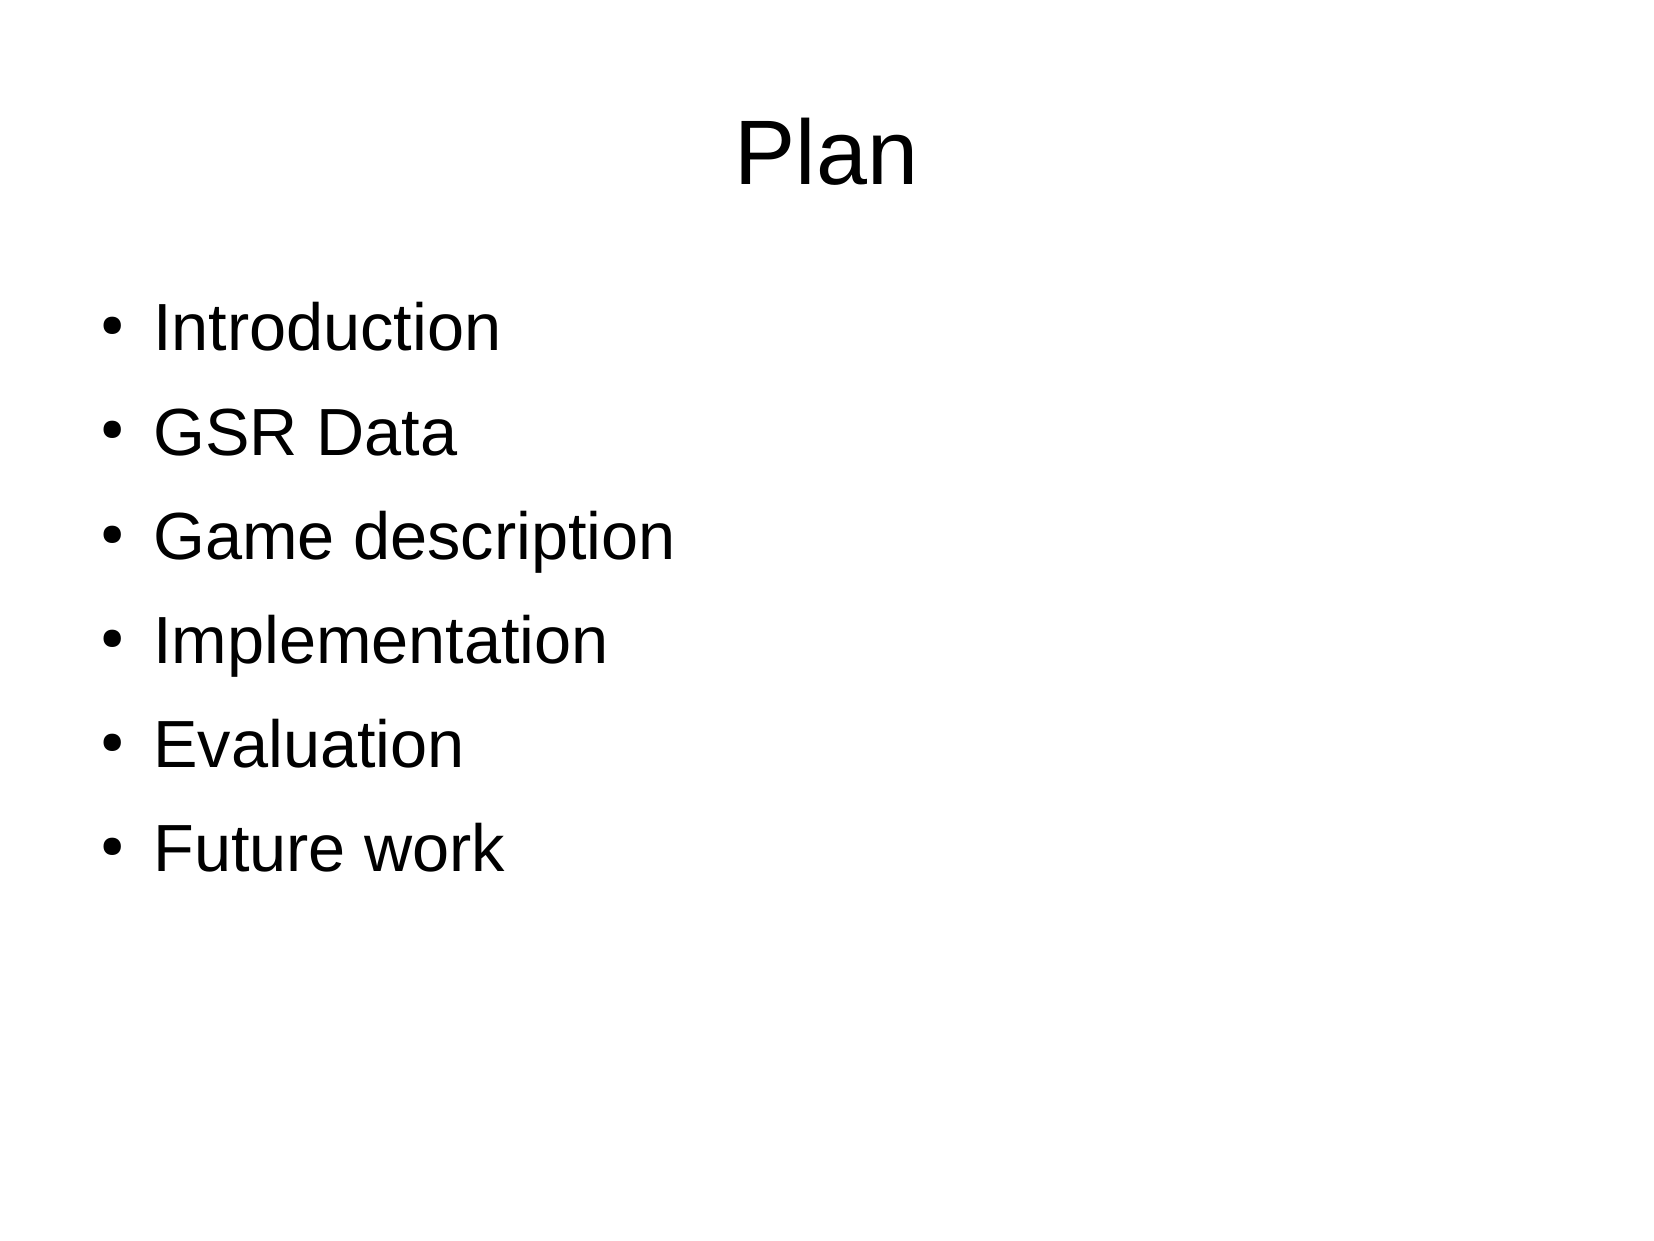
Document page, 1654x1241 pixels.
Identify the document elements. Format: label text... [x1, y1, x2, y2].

title Plan [82, 49, 1571, 257]
list Introduction GSR Data Game description Implementation Evaluation Future work [82, 290, 1571, 1109]
